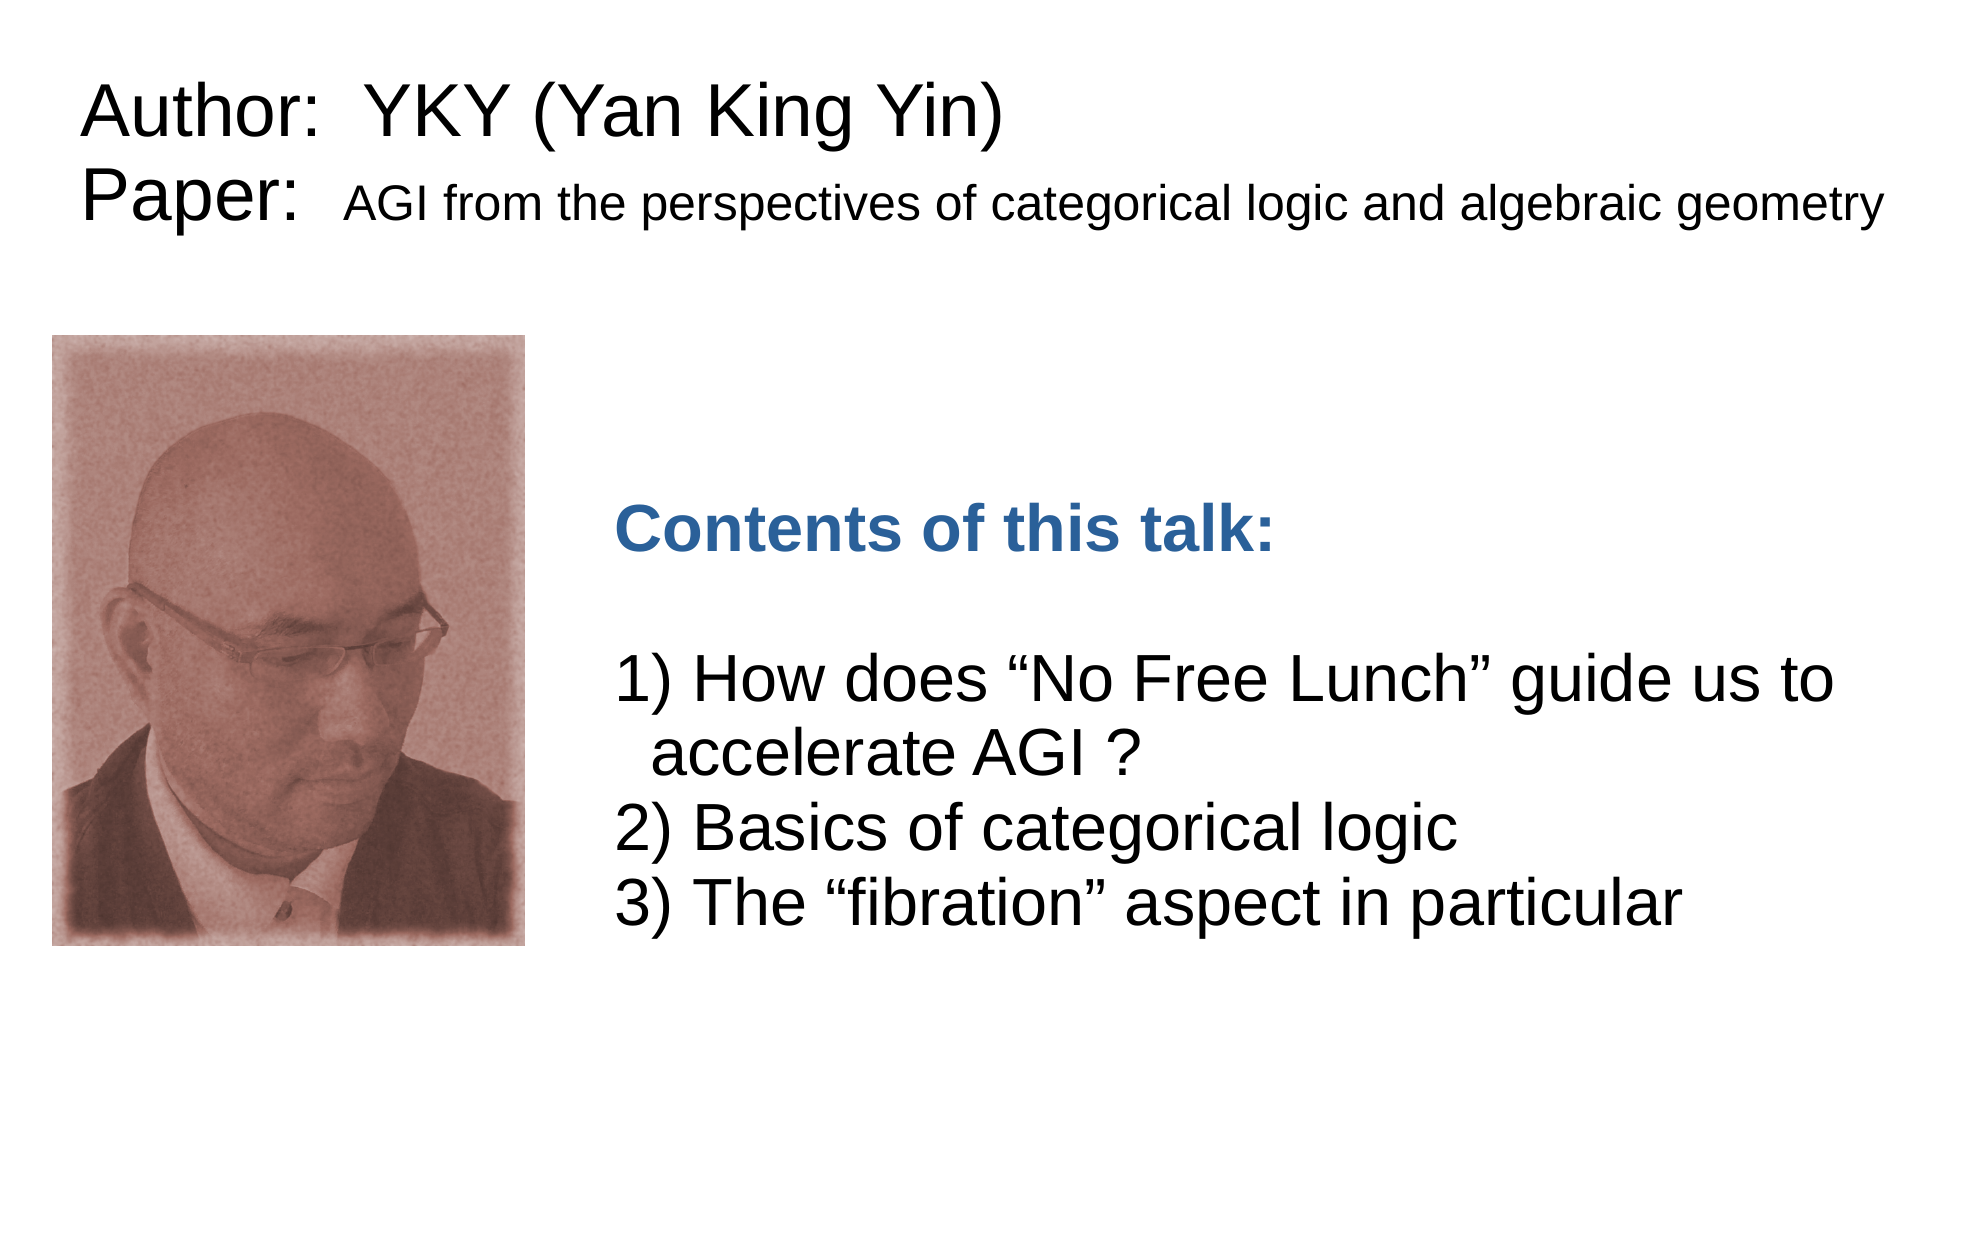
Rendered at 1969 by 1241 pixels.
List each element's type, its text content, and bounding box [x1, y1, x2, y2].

title Author: YKY (Yan King Yin) Paper: AGI from the perspectives of categorical logic and algebraic geometry [80, 40, 1917, 265]
picture [52, 335, 525, 946]
subtitle Contents of this talk: How does “No Free Lunch” guide us to accelerate AGI ? Basics of categorical logic The “fibration” aspect in particular [614, 290, 1870, 1141]
